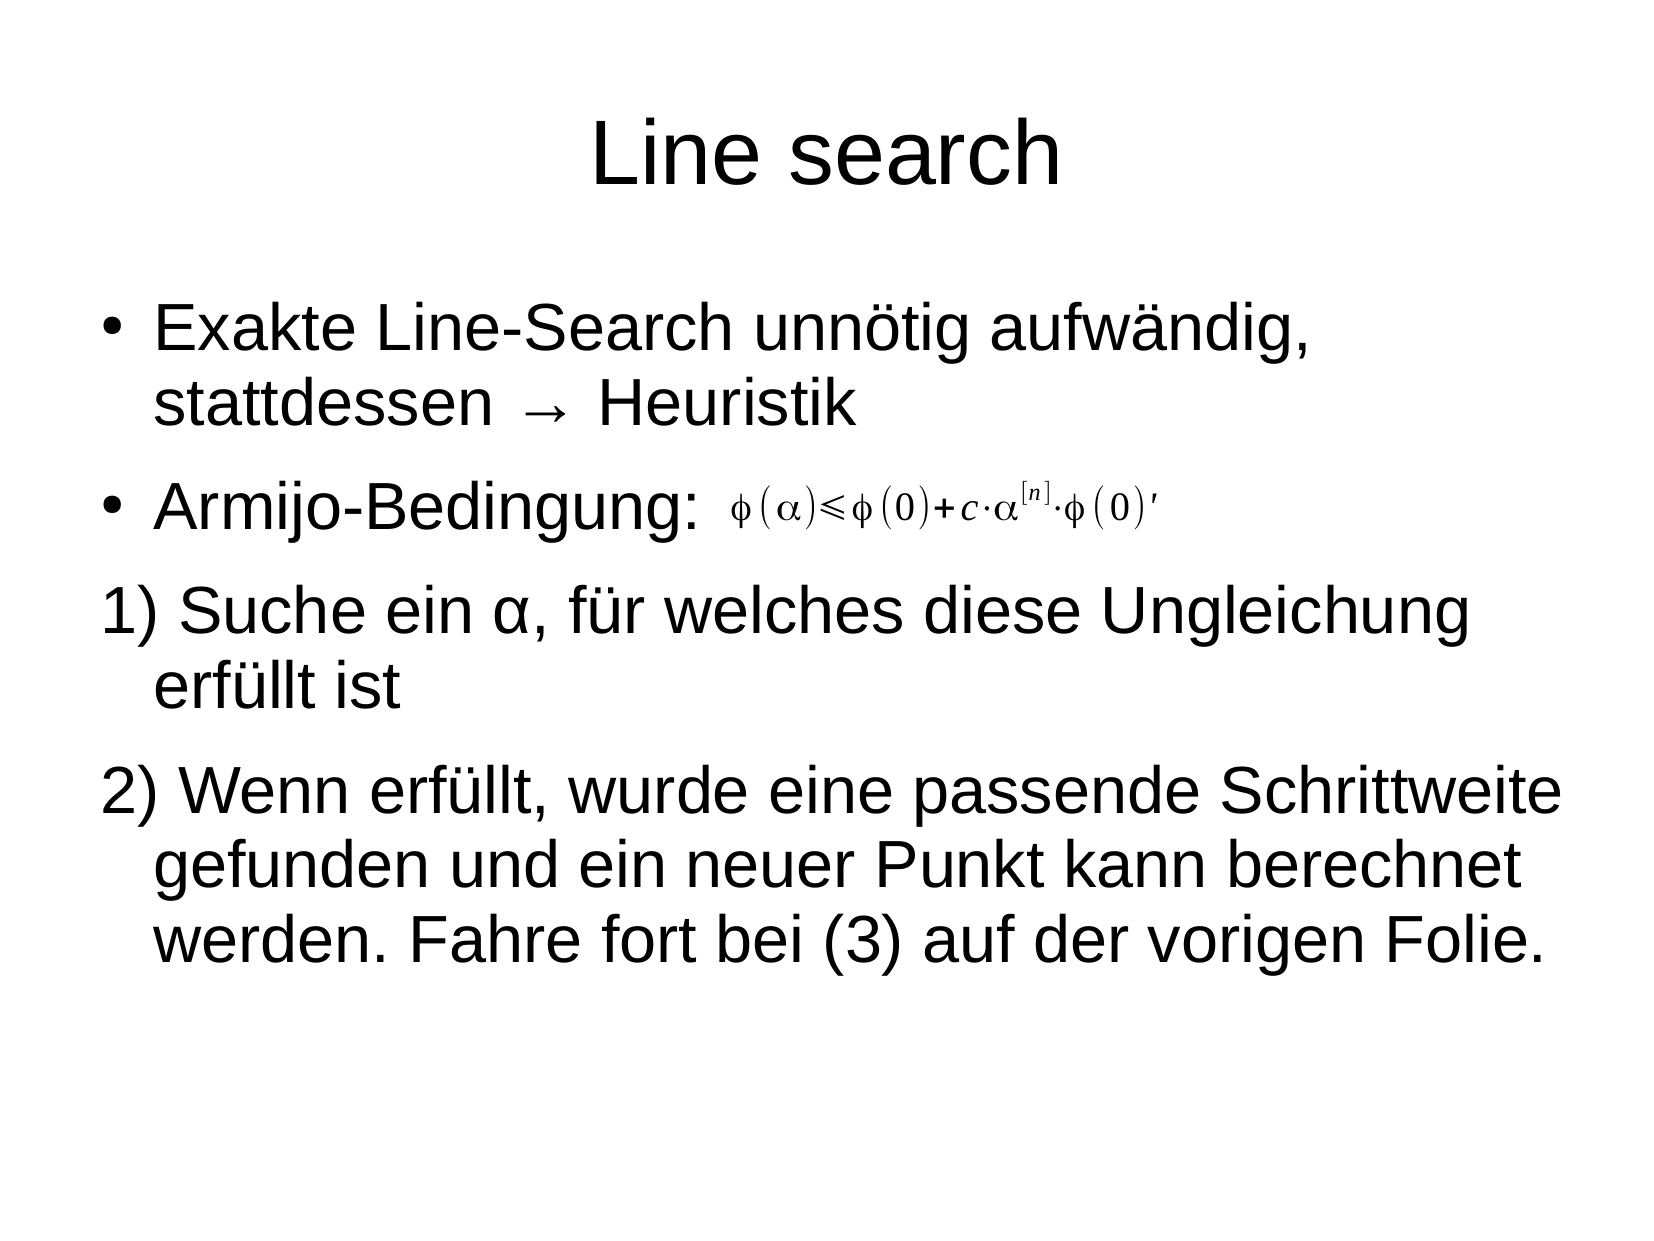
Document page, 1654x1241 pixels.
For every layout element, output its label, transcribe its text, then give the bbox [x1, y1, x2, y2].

chart [720, 477, 1170, 532]
list Exakte Line-Search unnötig aufwändig, stattdessen → Heuristik Armijo-Bedingung: Suche ein α, für welches diese Ungleichung erfüllt ist Wenn erfüllt, wurde eine passende Schrittweite gefunden und ein neuer Punkt kann berechnet werden. Fahre fort bei (3) auf der vorigen Folie. [82, 290, 1571, 1010]
title Line search [82, 49, 1571, 257]
